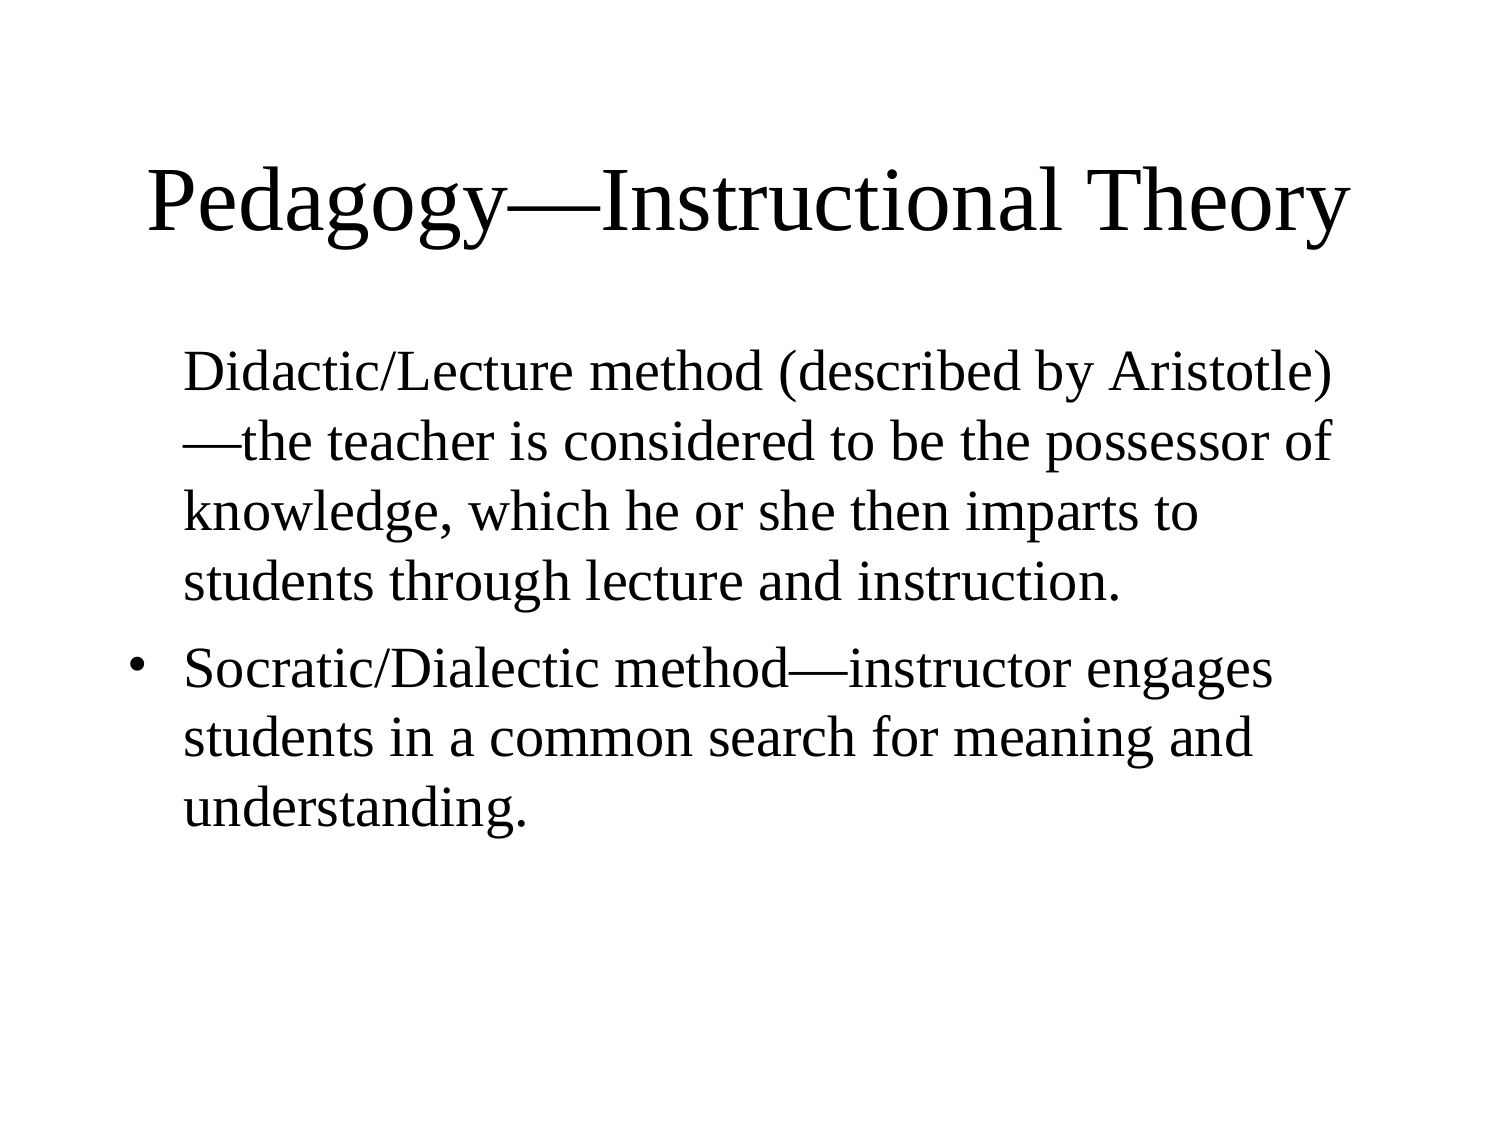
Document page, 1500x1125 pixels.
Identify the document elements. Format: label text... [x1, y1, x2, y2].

title Pedagogy—Instructional Theory [112, 99, 1388, 288]
list Didactic/Lecture method (described by Aristotle)—the teacher is considered to be the possessor of knowledge, which he or she then imparts to students through lecture and instruction. Socratic/Dialectic method—instructor engages students in a common search for meaning and understanding. [112, 324, 1388, 1000]
